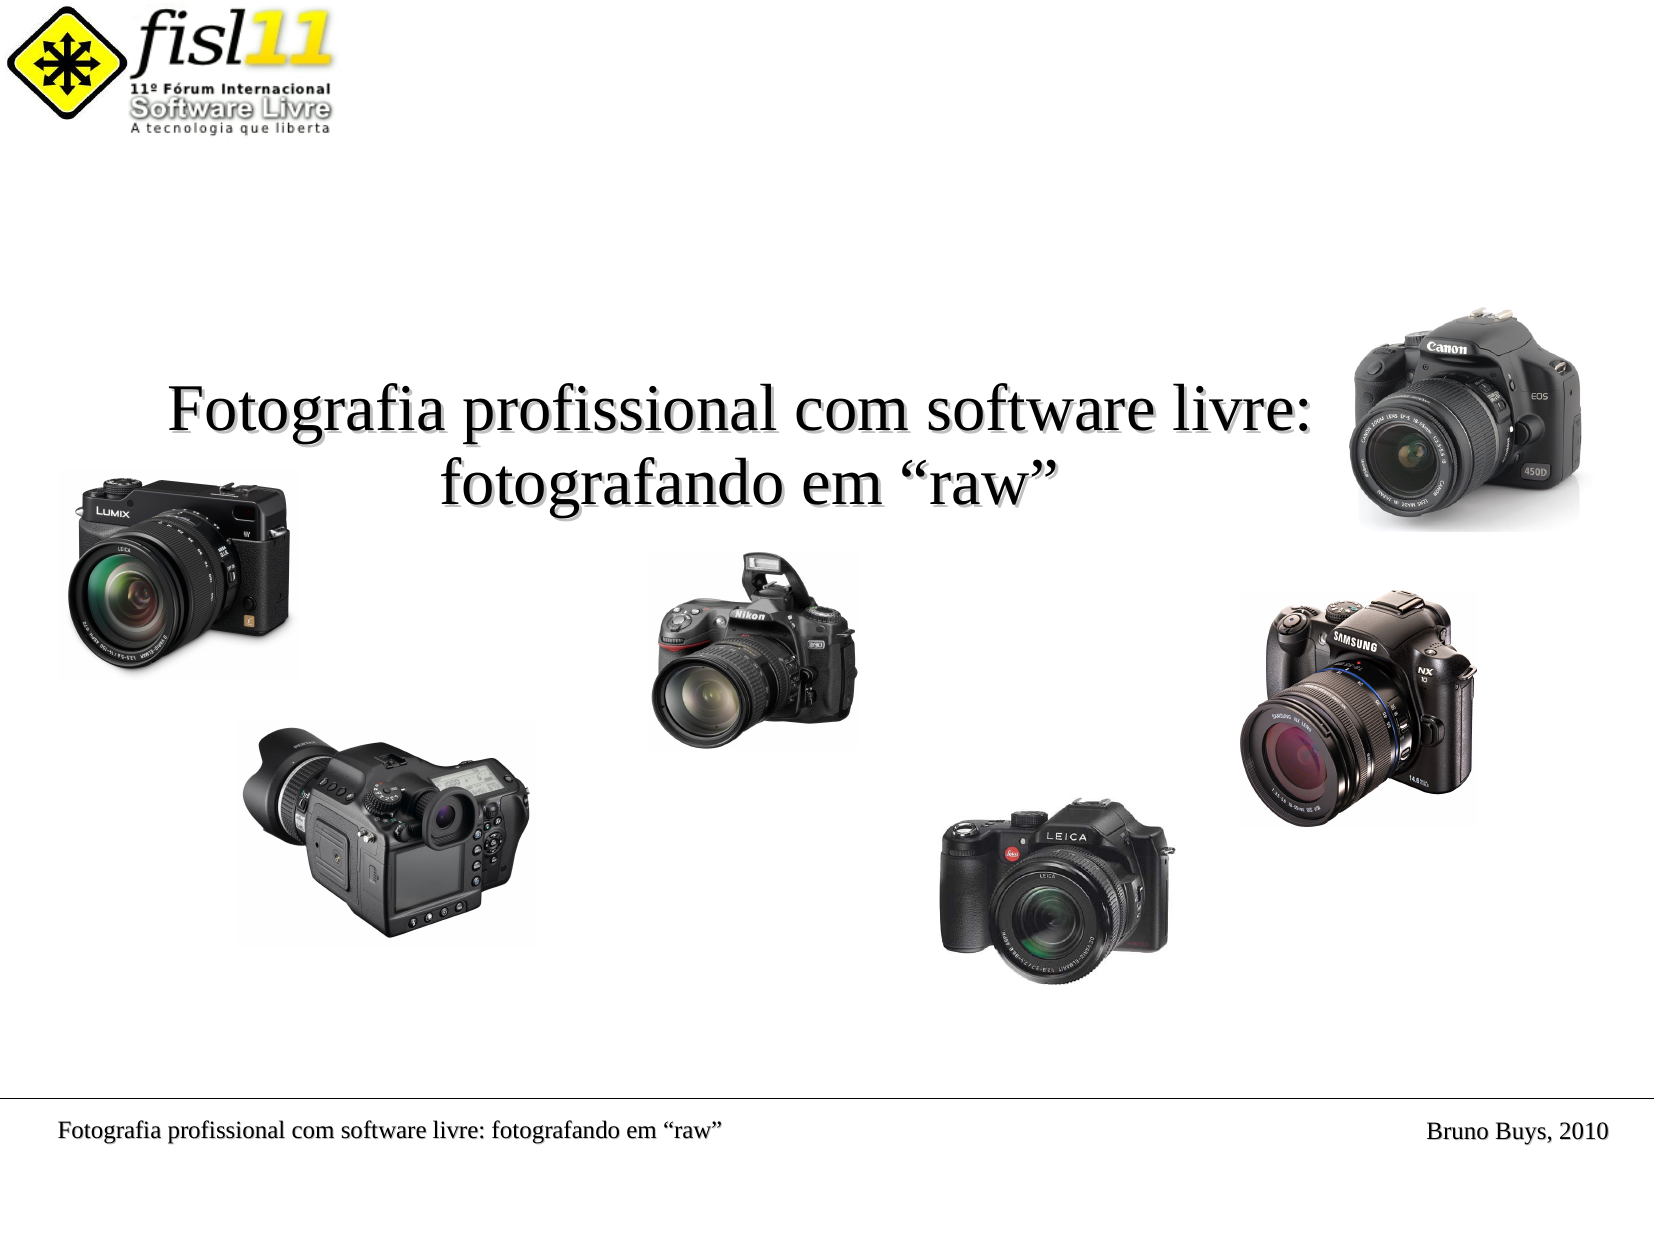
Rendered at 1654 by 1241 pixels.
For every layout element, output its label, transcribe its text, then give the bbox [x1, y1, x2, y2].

text_box Fotografia profissional com software livre: fotografando em “raw” [42, 1108, 739, 1152]
picture [1328, 285, 1596, 532]
picture [938, 797, 1176, 986]
picture [236, 720, 537, 947]
picture [59, 468, 299, 680]
text_box Bruno Buys, 2010 [1411, 1110, 1625, 1153]
text_box Fotografia profissional com software livre: fotografando em “raw” [153, 363, 1328, 527]
picture [1240, 590, 1477, 827]
picture [5, 3, 343, 148]
picture [649, 551, 859, 751]
